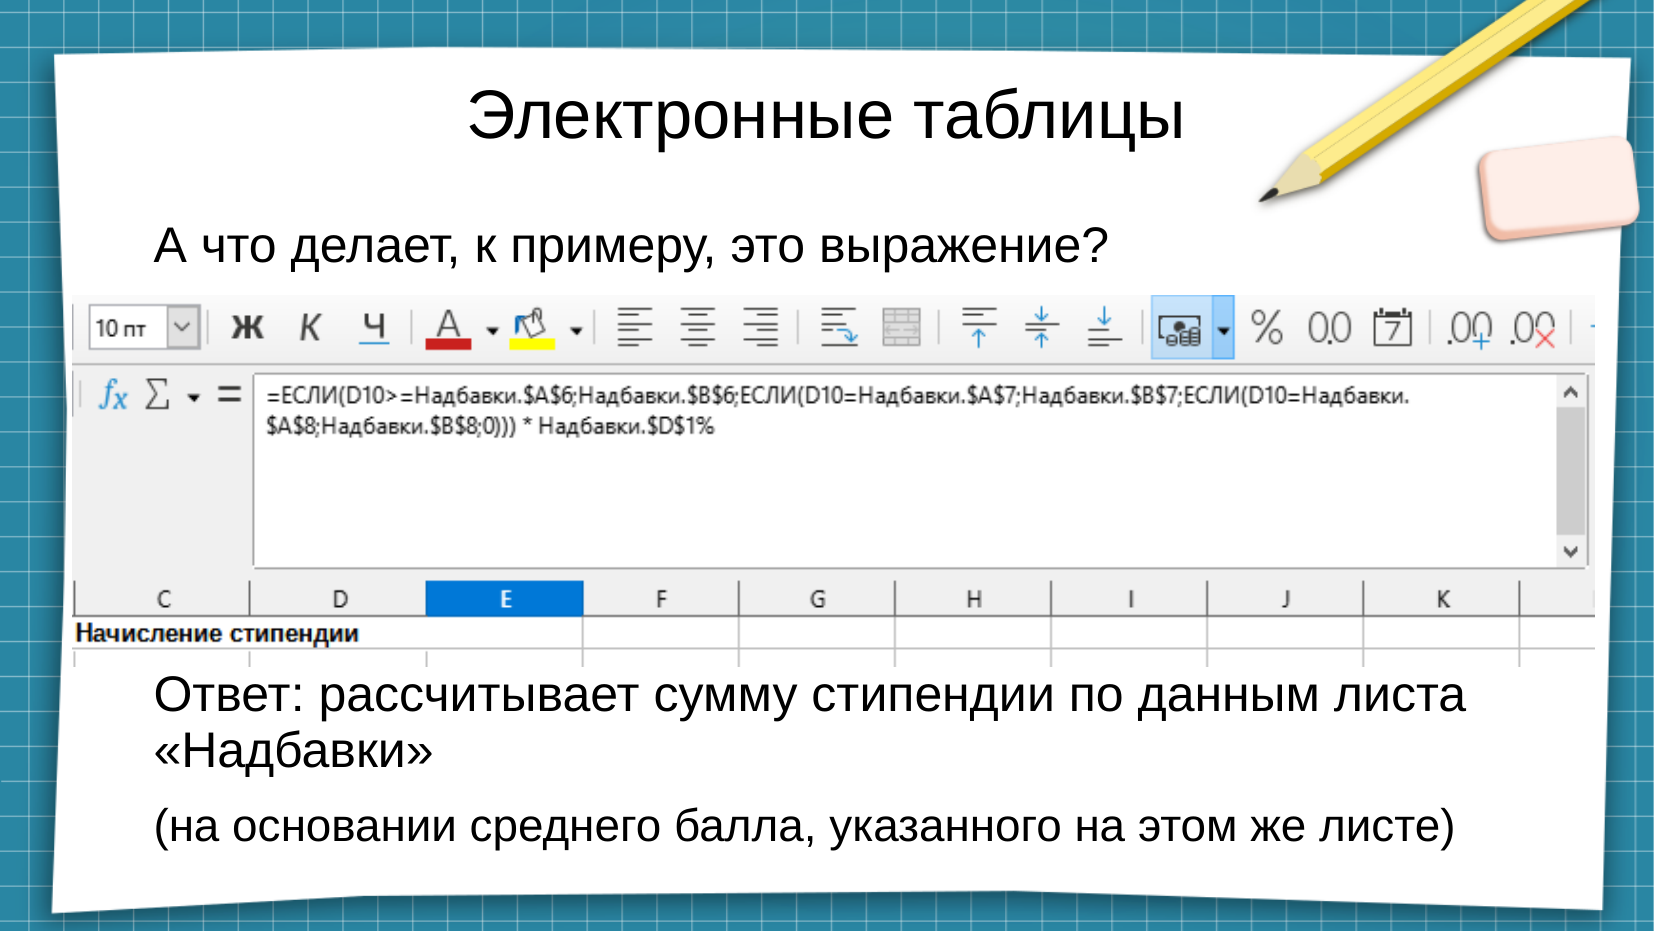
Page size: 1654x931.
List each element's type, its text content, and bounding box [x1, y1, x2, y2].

list Ответ: рассчитывает сумму стипендии по данным листа «Надбавки» (на основании среднего балла, указанного на этом же листе) [82, 666, 1571, 931]
picture [0, 0, 1654, 931]
list А что делает, к примеру, это выражение? [82, 217, 1571, 295]
title Электронные таблицы [82, 37, 1571, 193]
